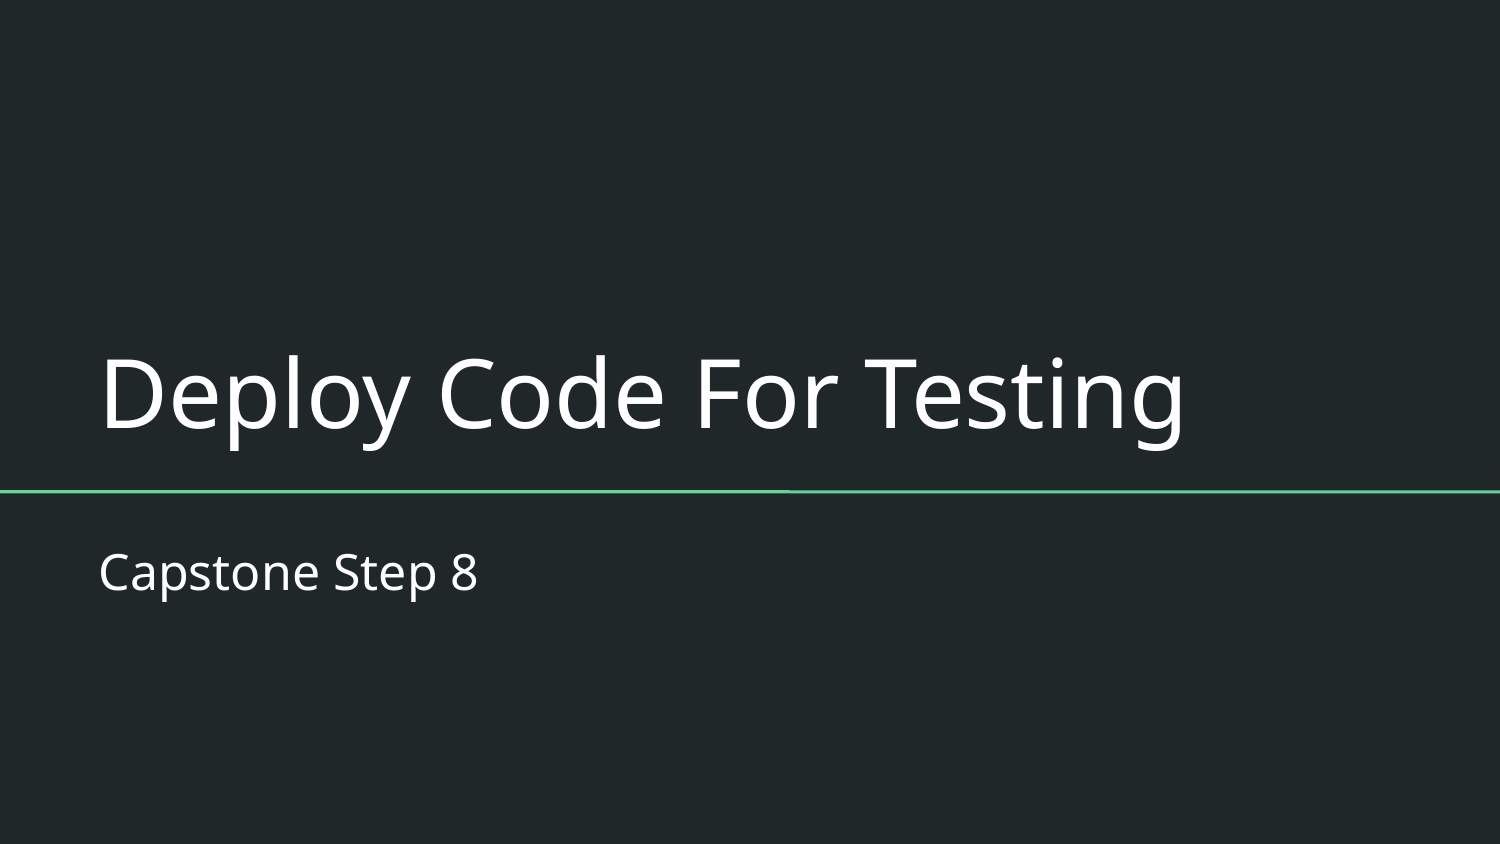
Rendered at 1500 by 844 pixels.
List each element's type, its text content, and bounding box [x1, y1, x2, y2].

text_box Deploy Code For Testing [83, 206, 1474, 467]
text_box Capstone Step 8 [83, 522, 1417, 626]
